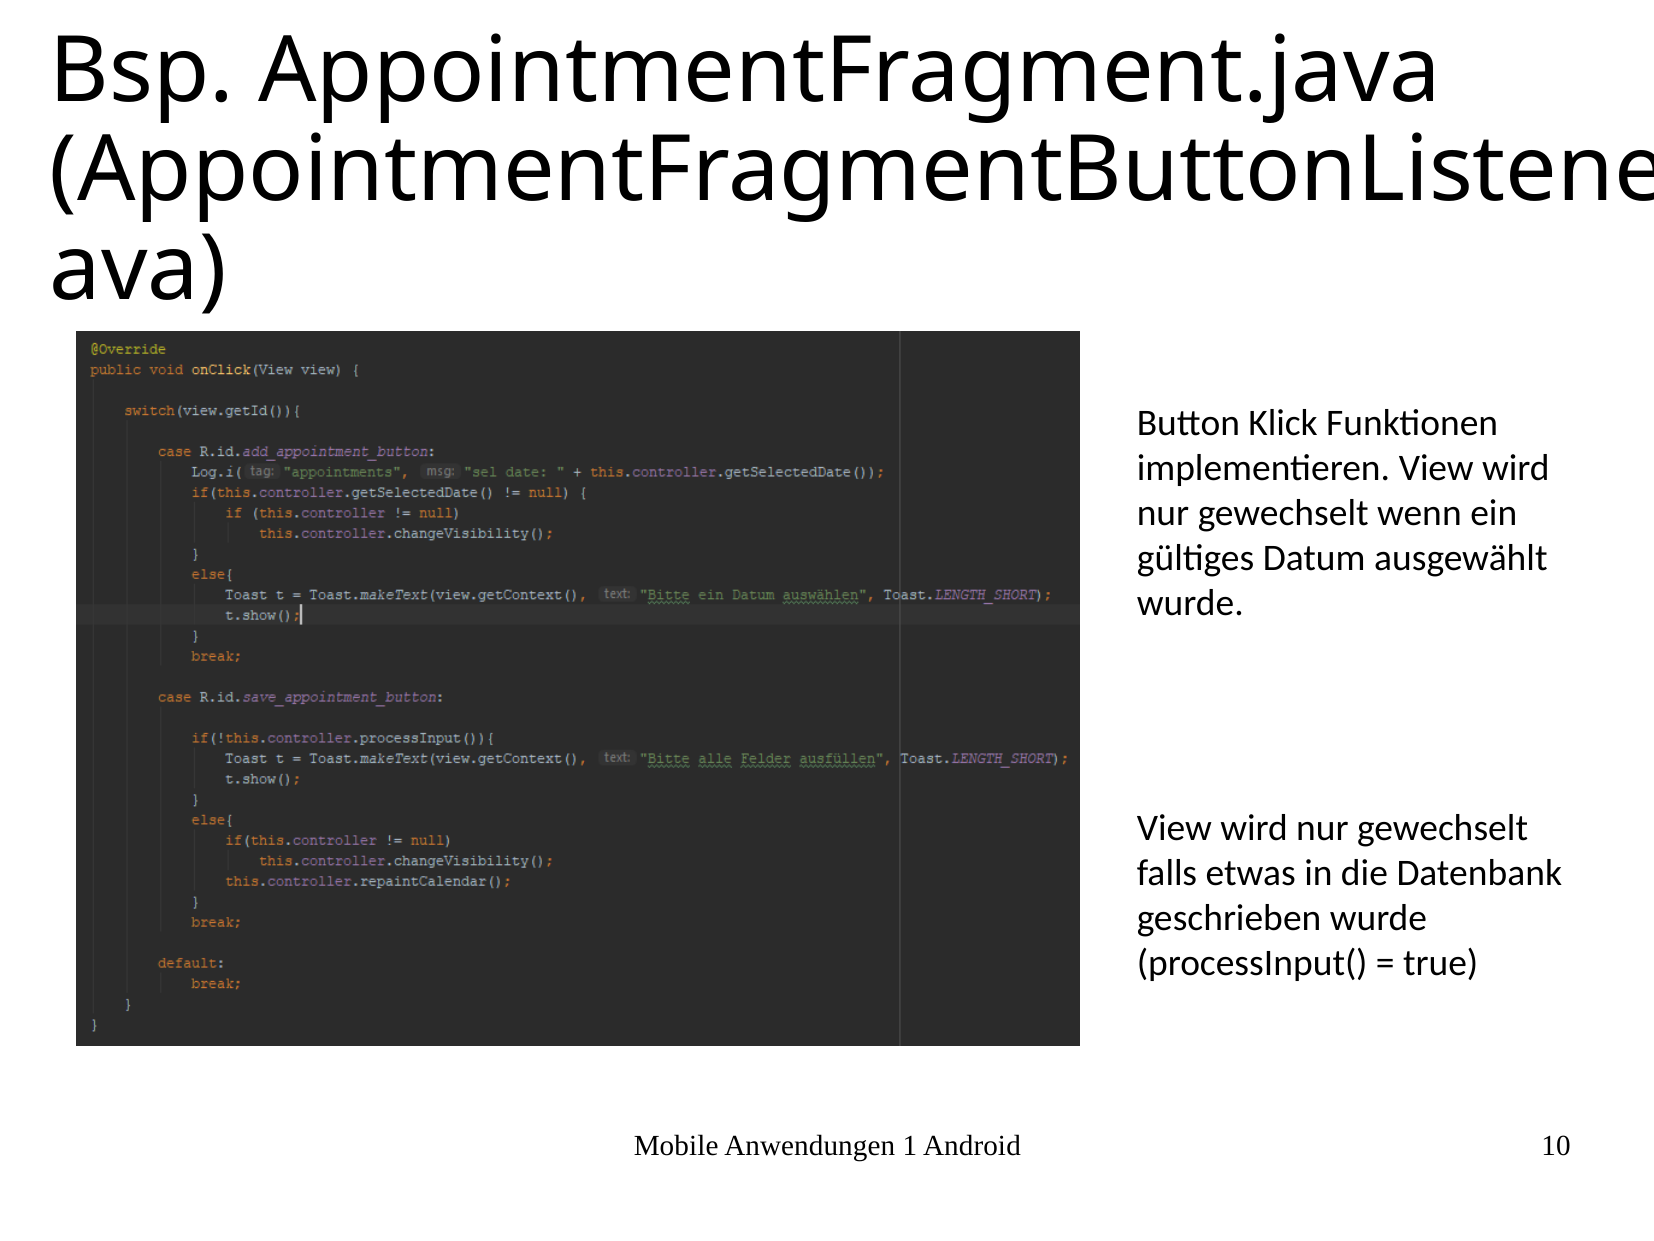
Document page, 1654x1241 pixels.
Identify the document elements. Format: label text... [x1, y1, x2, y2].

text_box Button Klick Funktionen implementieren. View wird nur gewechselt wenn ein gültiges Datum ausgewählt wurde. View wird nur gewechselt falls etwas in die Datenbank geschrieben wurde (processInput() = true) [1121, 390, 1595, 991]
title Bsp. AppointmentFragment.java (AppointmentFragmentButtonListener.java) [34, 11, 1654, 331]
picture [76, 331, 1080, 1046]
